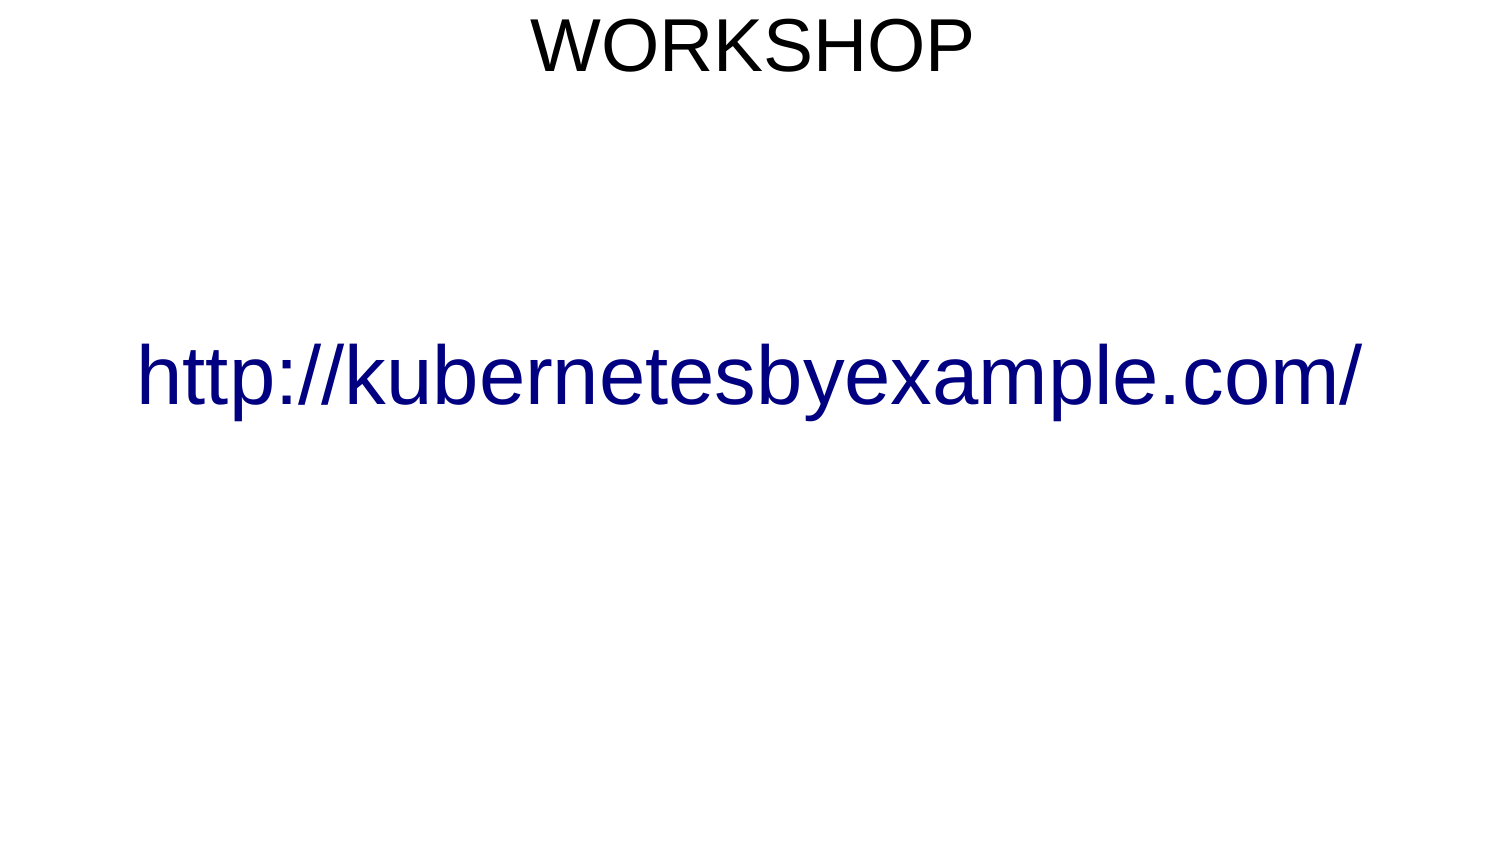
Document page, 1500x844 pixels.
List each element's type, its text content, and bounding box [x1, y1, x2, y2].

title WORKSHOP [22, 3, 1486, 88]
list http://kubernetesbyexample.com/ [75, 197, 1425, 687]
